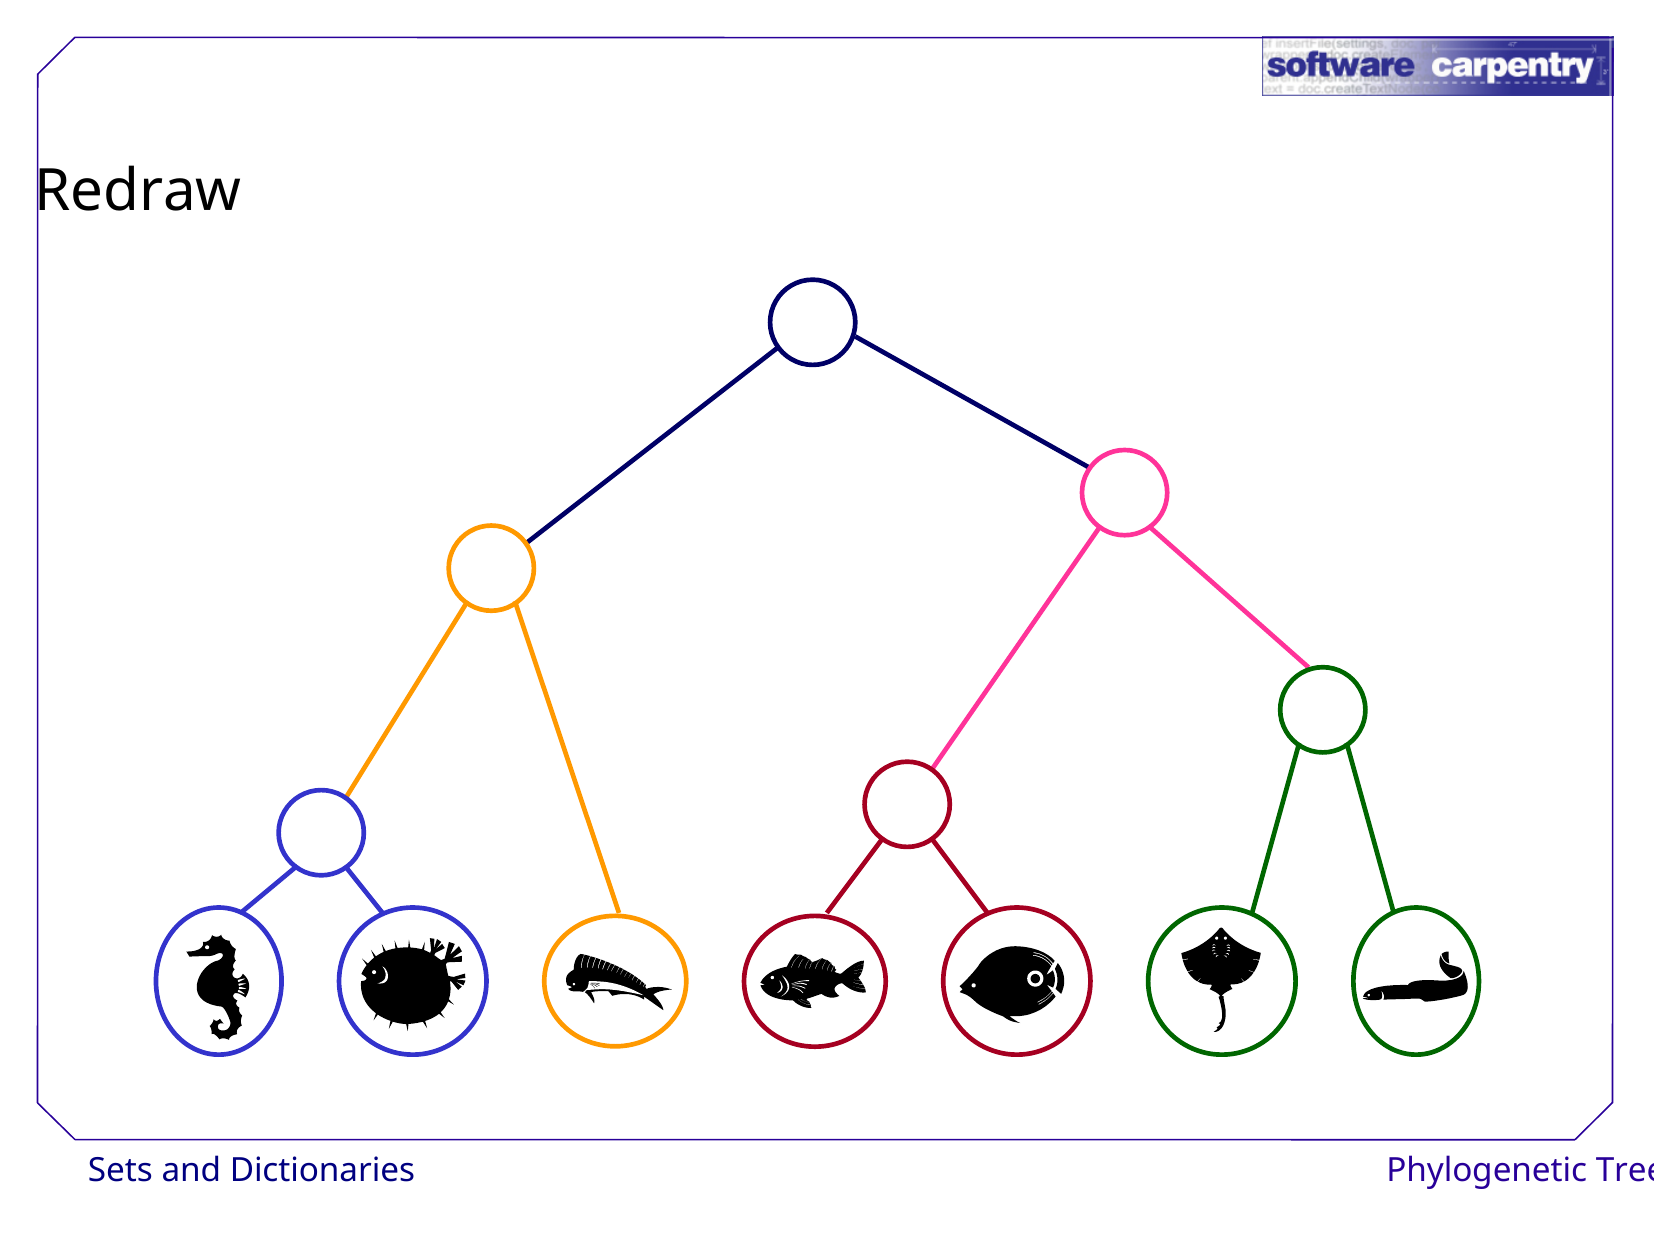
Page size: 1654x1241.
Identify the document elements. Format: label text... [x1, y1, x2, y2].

picture [1181, 927, 1261, 1033]
text_box Redraw [19, 109, 407, 231]
picture [1262, 36, 1614, 96]
picture [186, 934, 252, 1040]
picture [959, 945, 1065, 1024]
picture [565, 953, 672, 1011]
picture [1362, 950, 1469, 1003]
picture [760, 954, 866, 1009]
picture [359, 938, 466, 1032]
